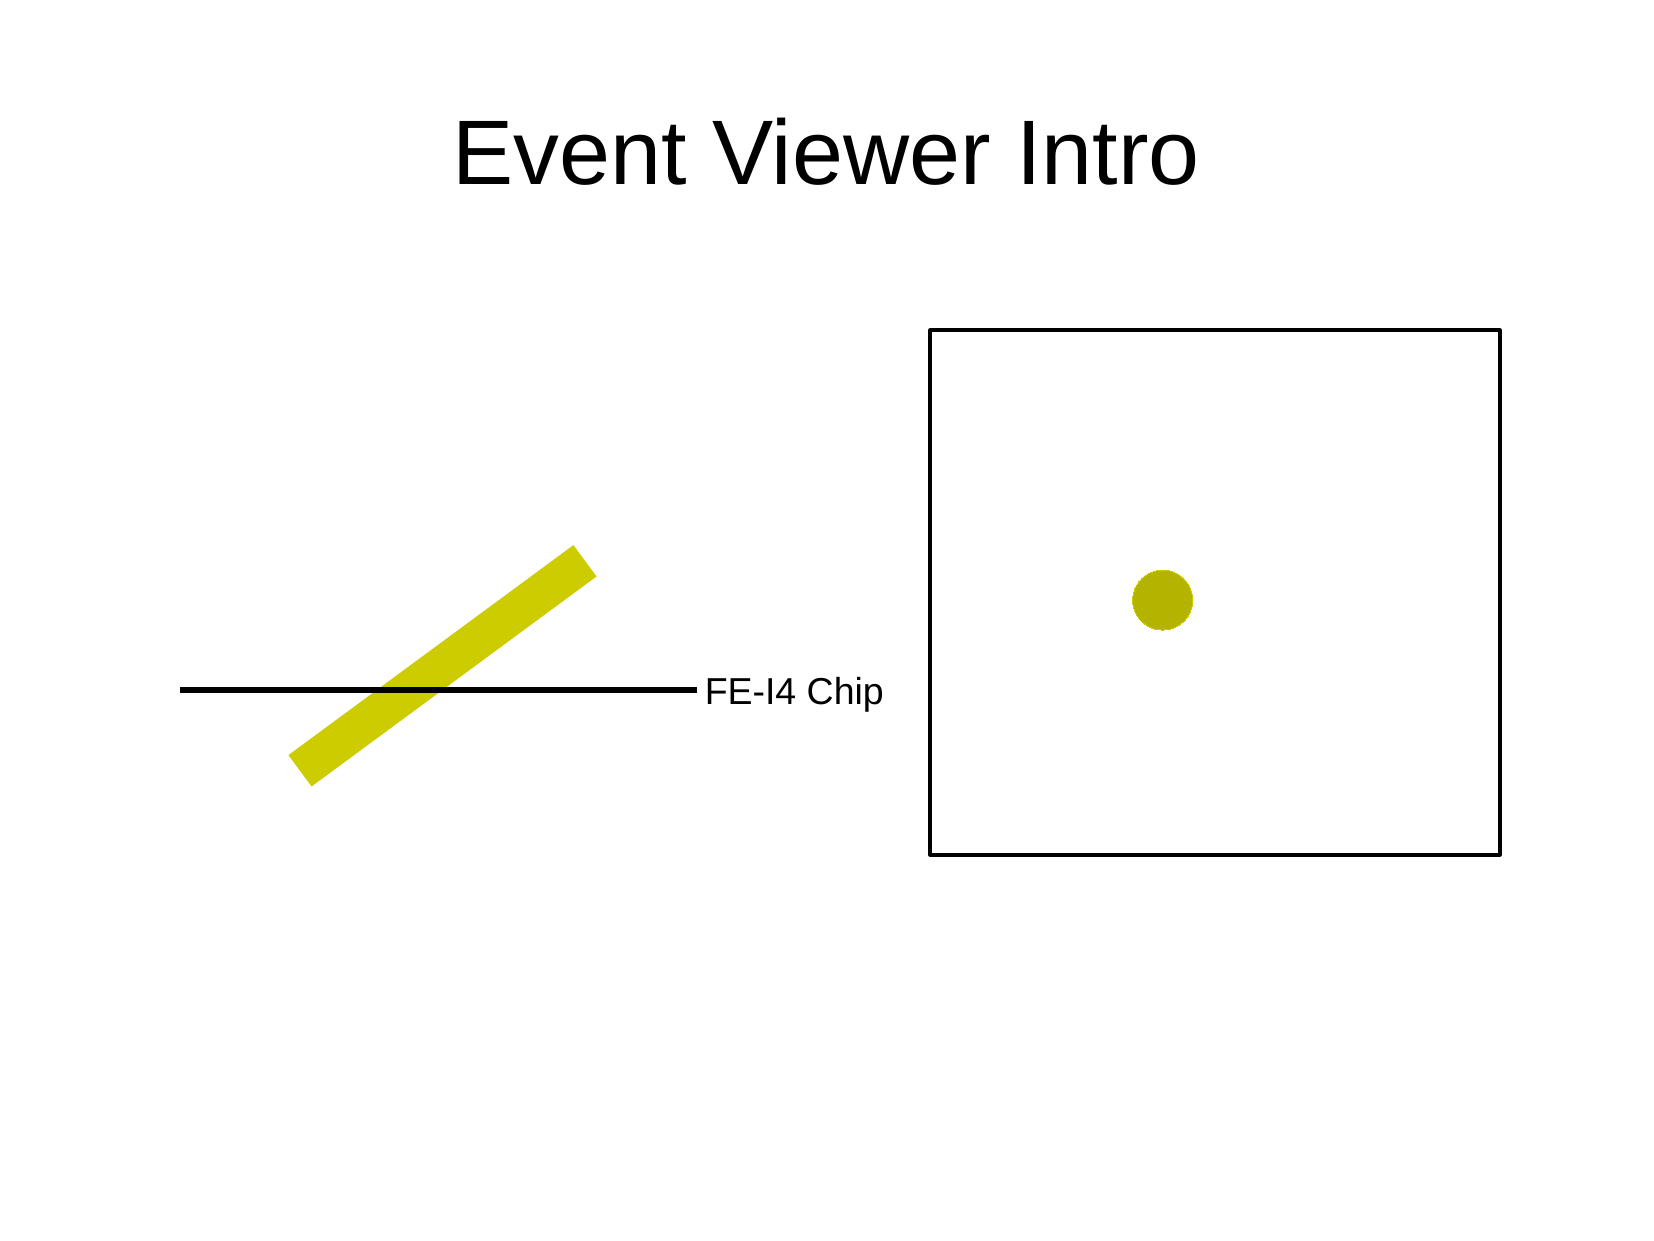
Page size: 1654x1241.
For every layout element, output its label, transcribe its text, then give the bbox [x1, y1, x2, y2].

text_box [930, 330, 1501, 856]
text_box FE-I4 Chip [690, 663, 899, 721]
title Event Viewer Intro [82, 49, 1571, 257]
